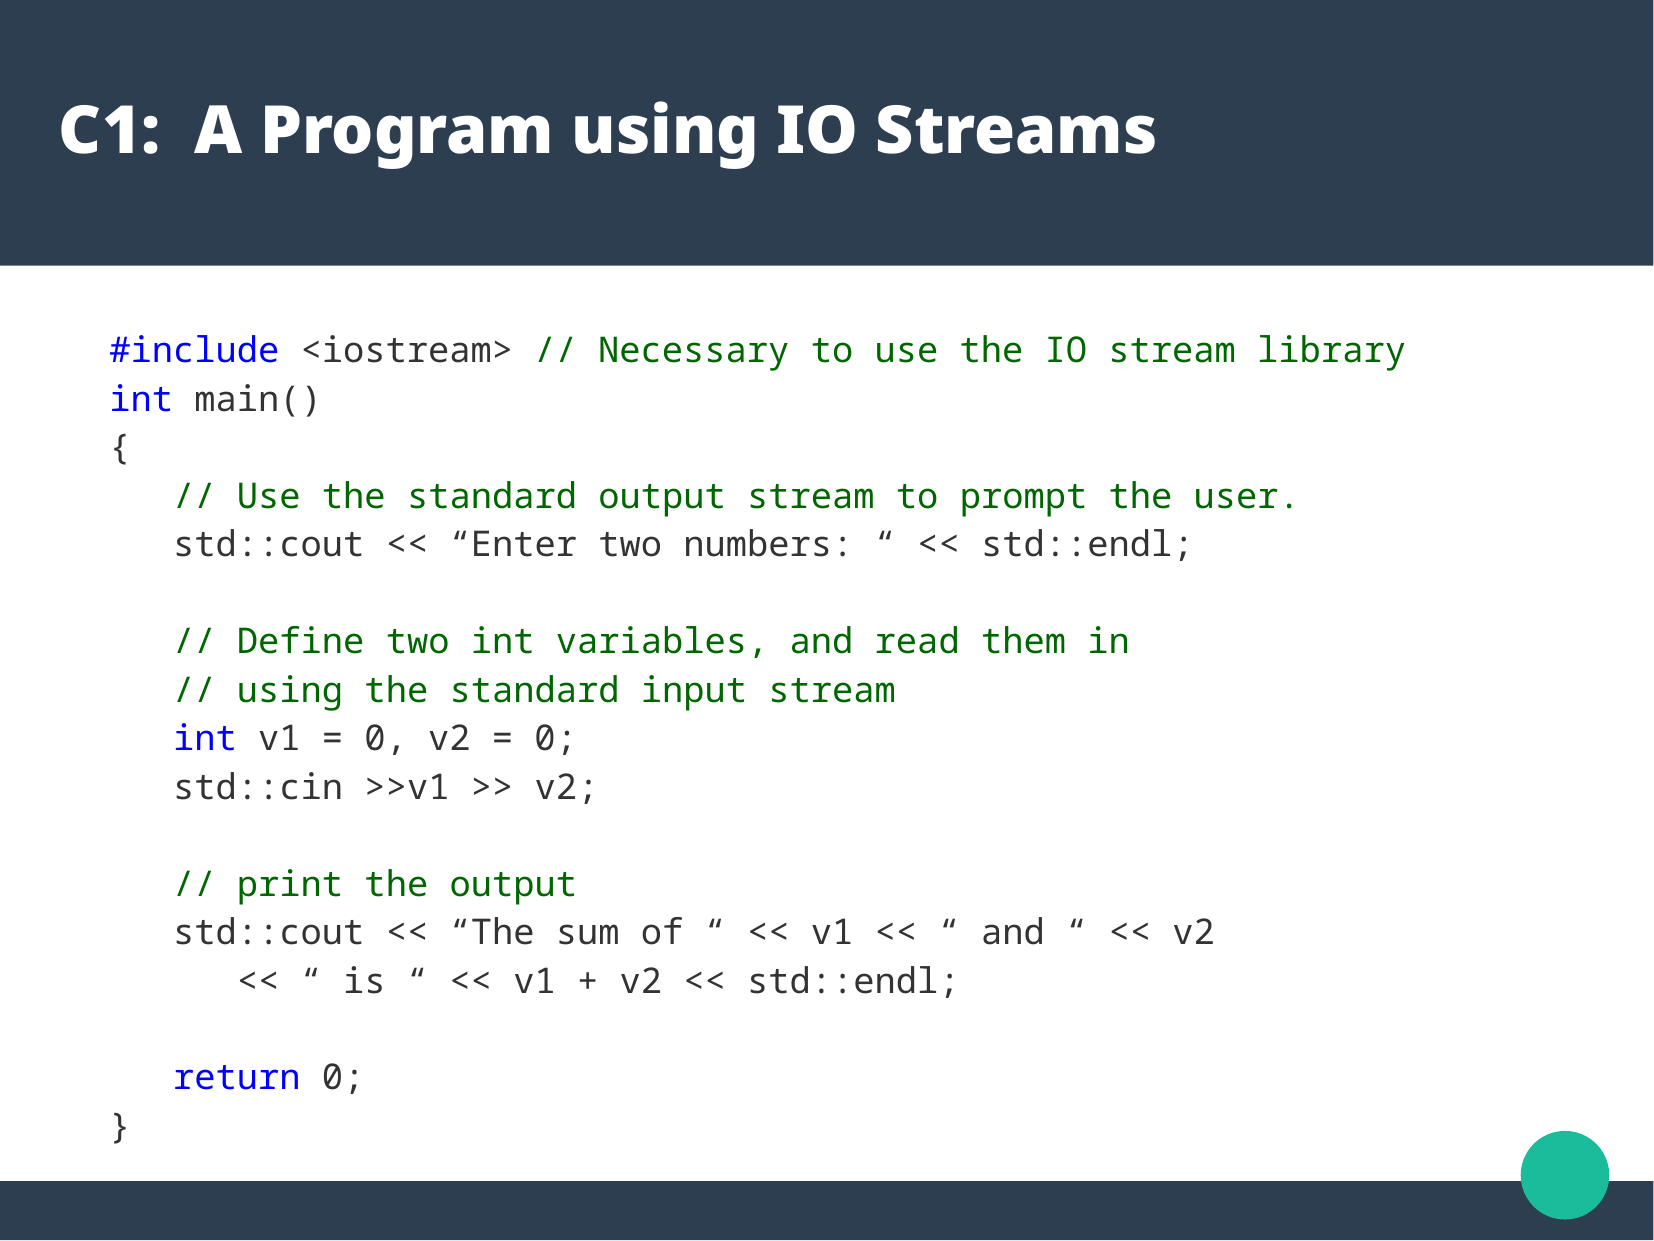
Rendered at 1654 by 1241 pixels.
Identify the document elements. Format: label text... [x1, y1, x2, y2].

title C1: A Program using IO Streams [59, 49, 1595, 207]
list #include <iostream> // Necessary to use the IO stream library int main() { // Use the standard output stream to prompt the user. std::cout << “Enter two numbers: “ << std::endl; // Define two int variables, and read them in // using the standard input stream int v1 = 0, v2 = 0; std::cin >>v1 >> v2; // print the output std::cout << “The sum of “ << v1 << “ and “ << v2 << “ is “ << v1 + v2 << std::endl; return 0; } [59, 324, 1595, 1152]
